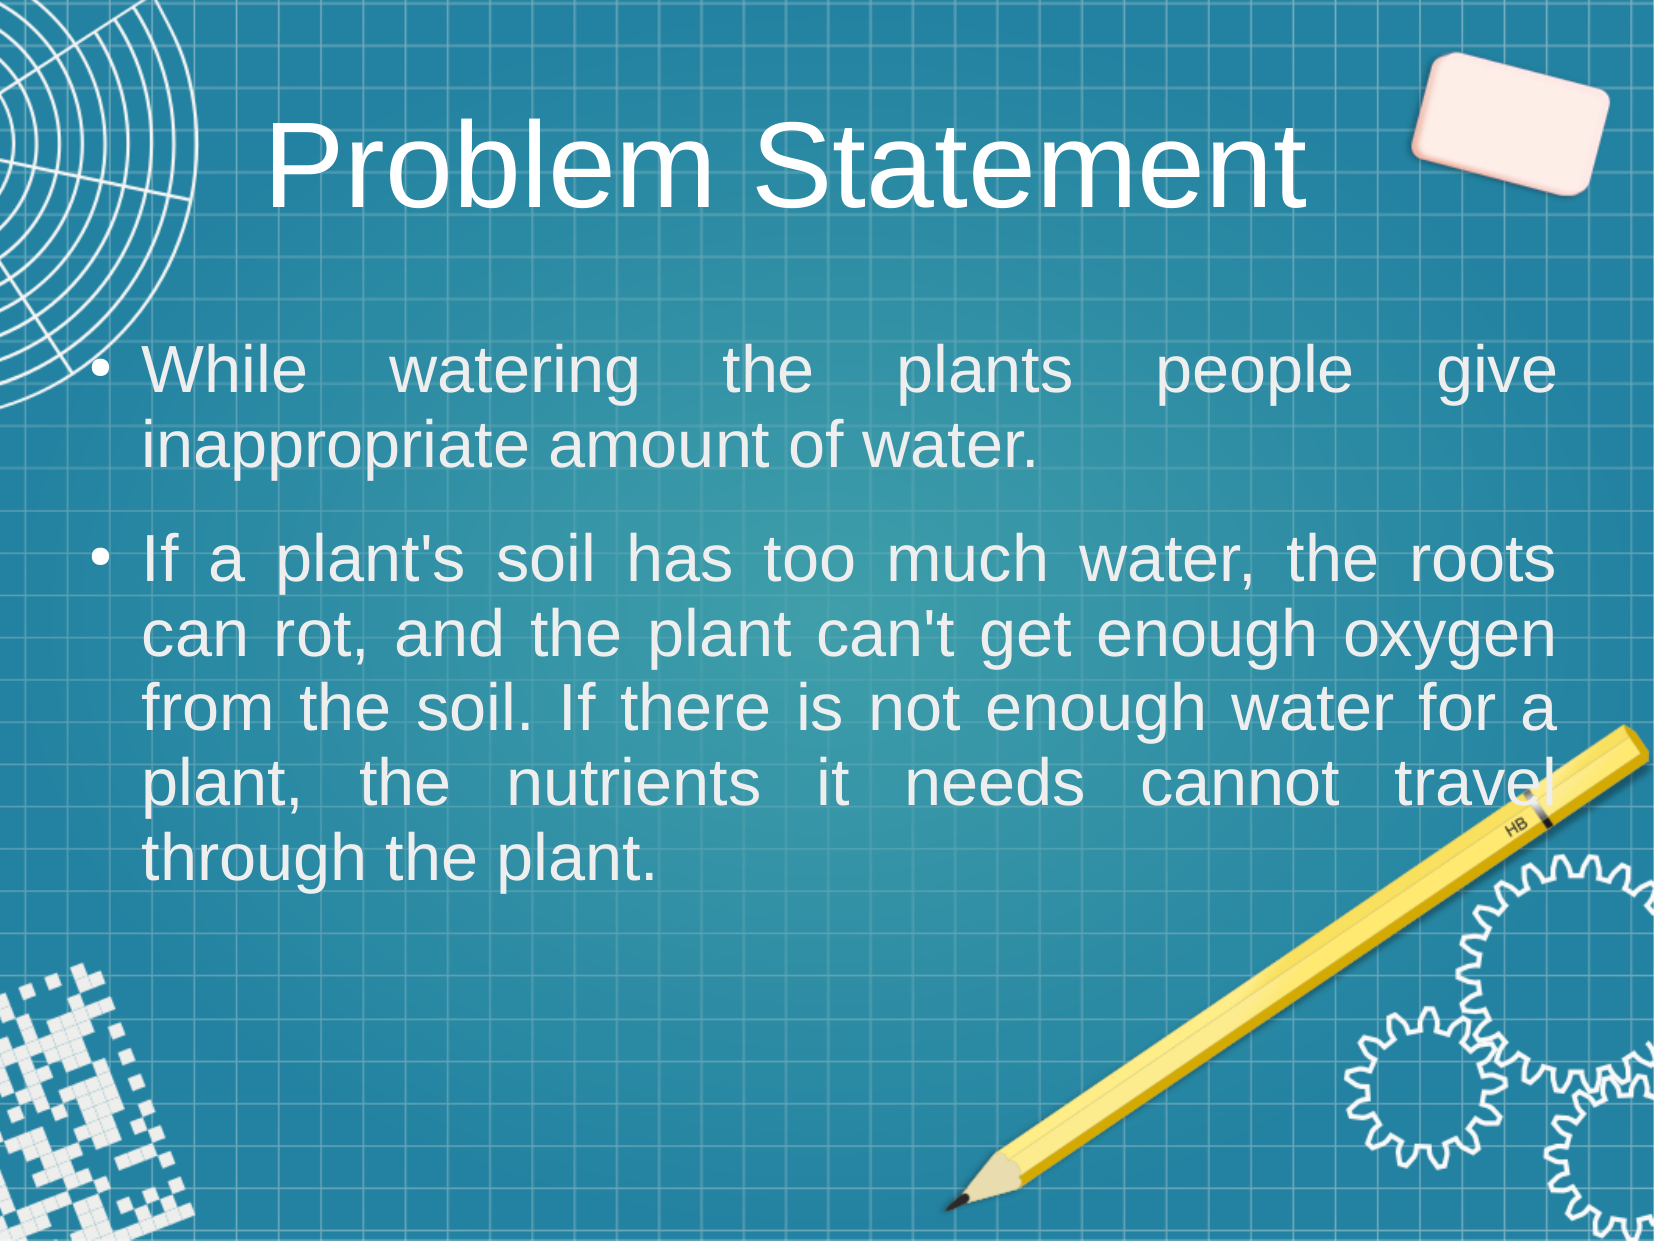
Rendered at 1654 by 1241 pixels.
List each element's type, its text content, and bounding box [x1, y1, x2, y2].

list While watering the plants people give inappropriate amount of water. If a plant's soil has too much water, the roots can rot, and the plant can't get enough oxygen from the soil. If there is not enough water for a plant, the nutrients it needs cannot travel through the plant. [70, 331, 1560, 1052]
picture [0, 0, 1654, 1241]
title Problem Statement [141, 59, 1430, 272]
